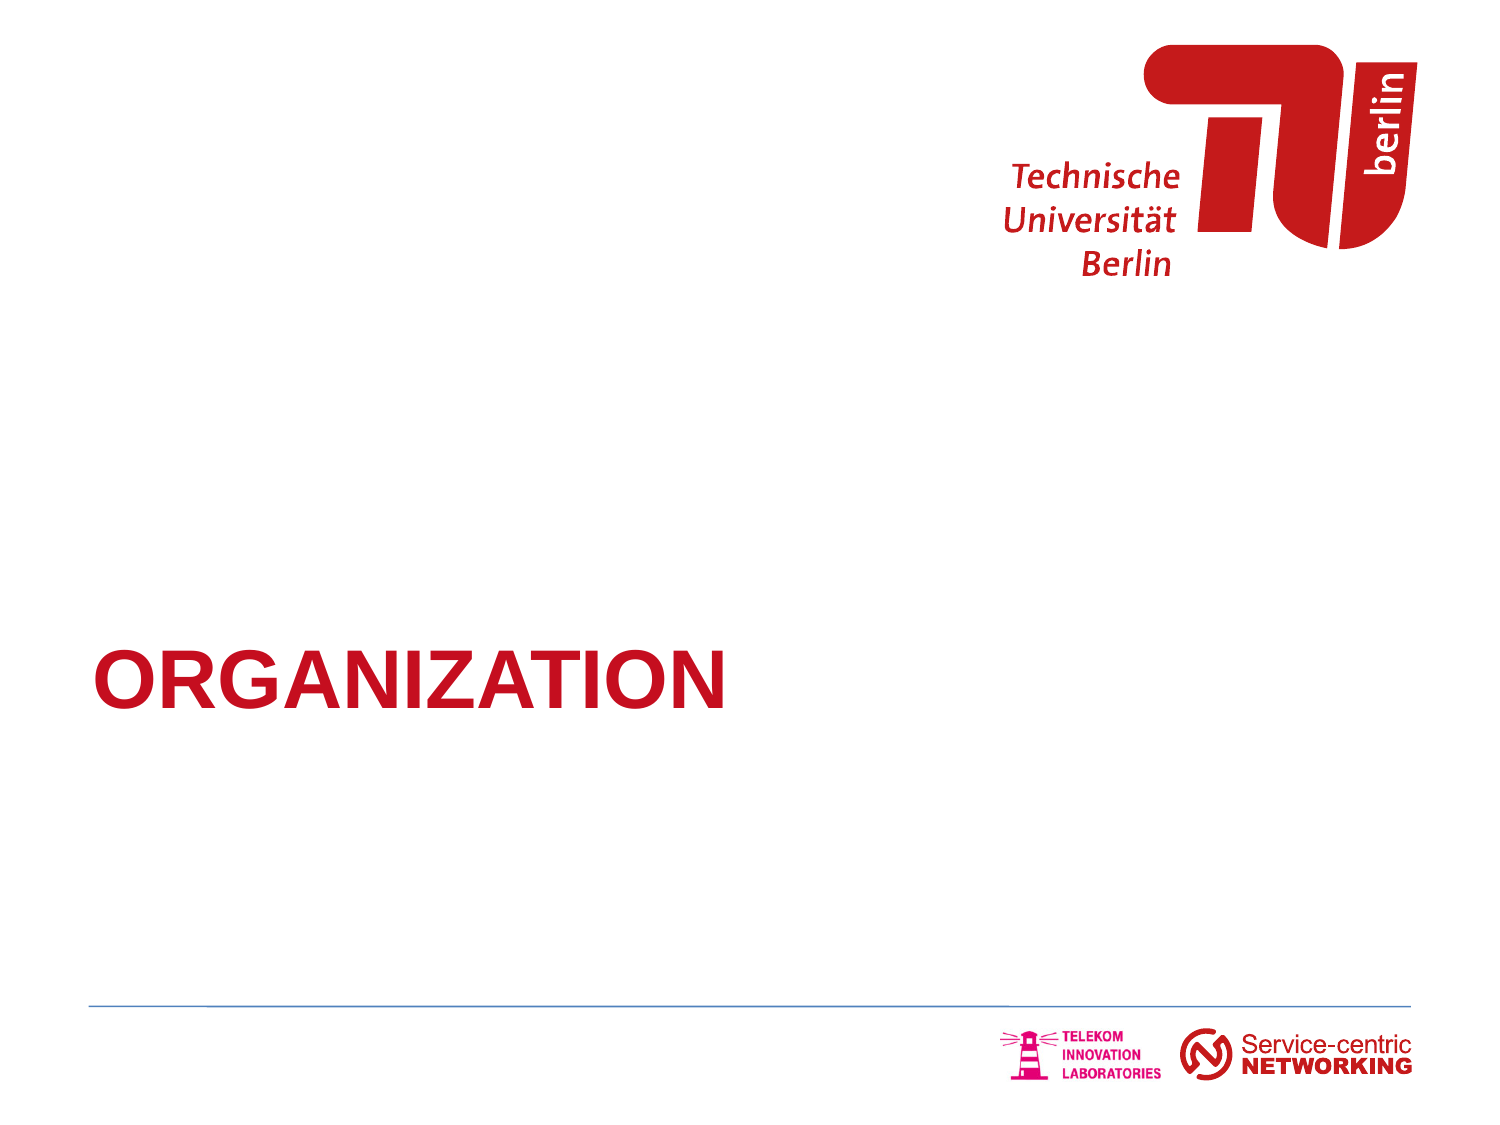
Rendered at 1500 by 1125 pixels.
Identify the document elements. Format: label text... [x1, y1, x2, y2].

picture [1000, 1028, 1161, 1082]
text_box Organization [88, 625, 1411, 867]
